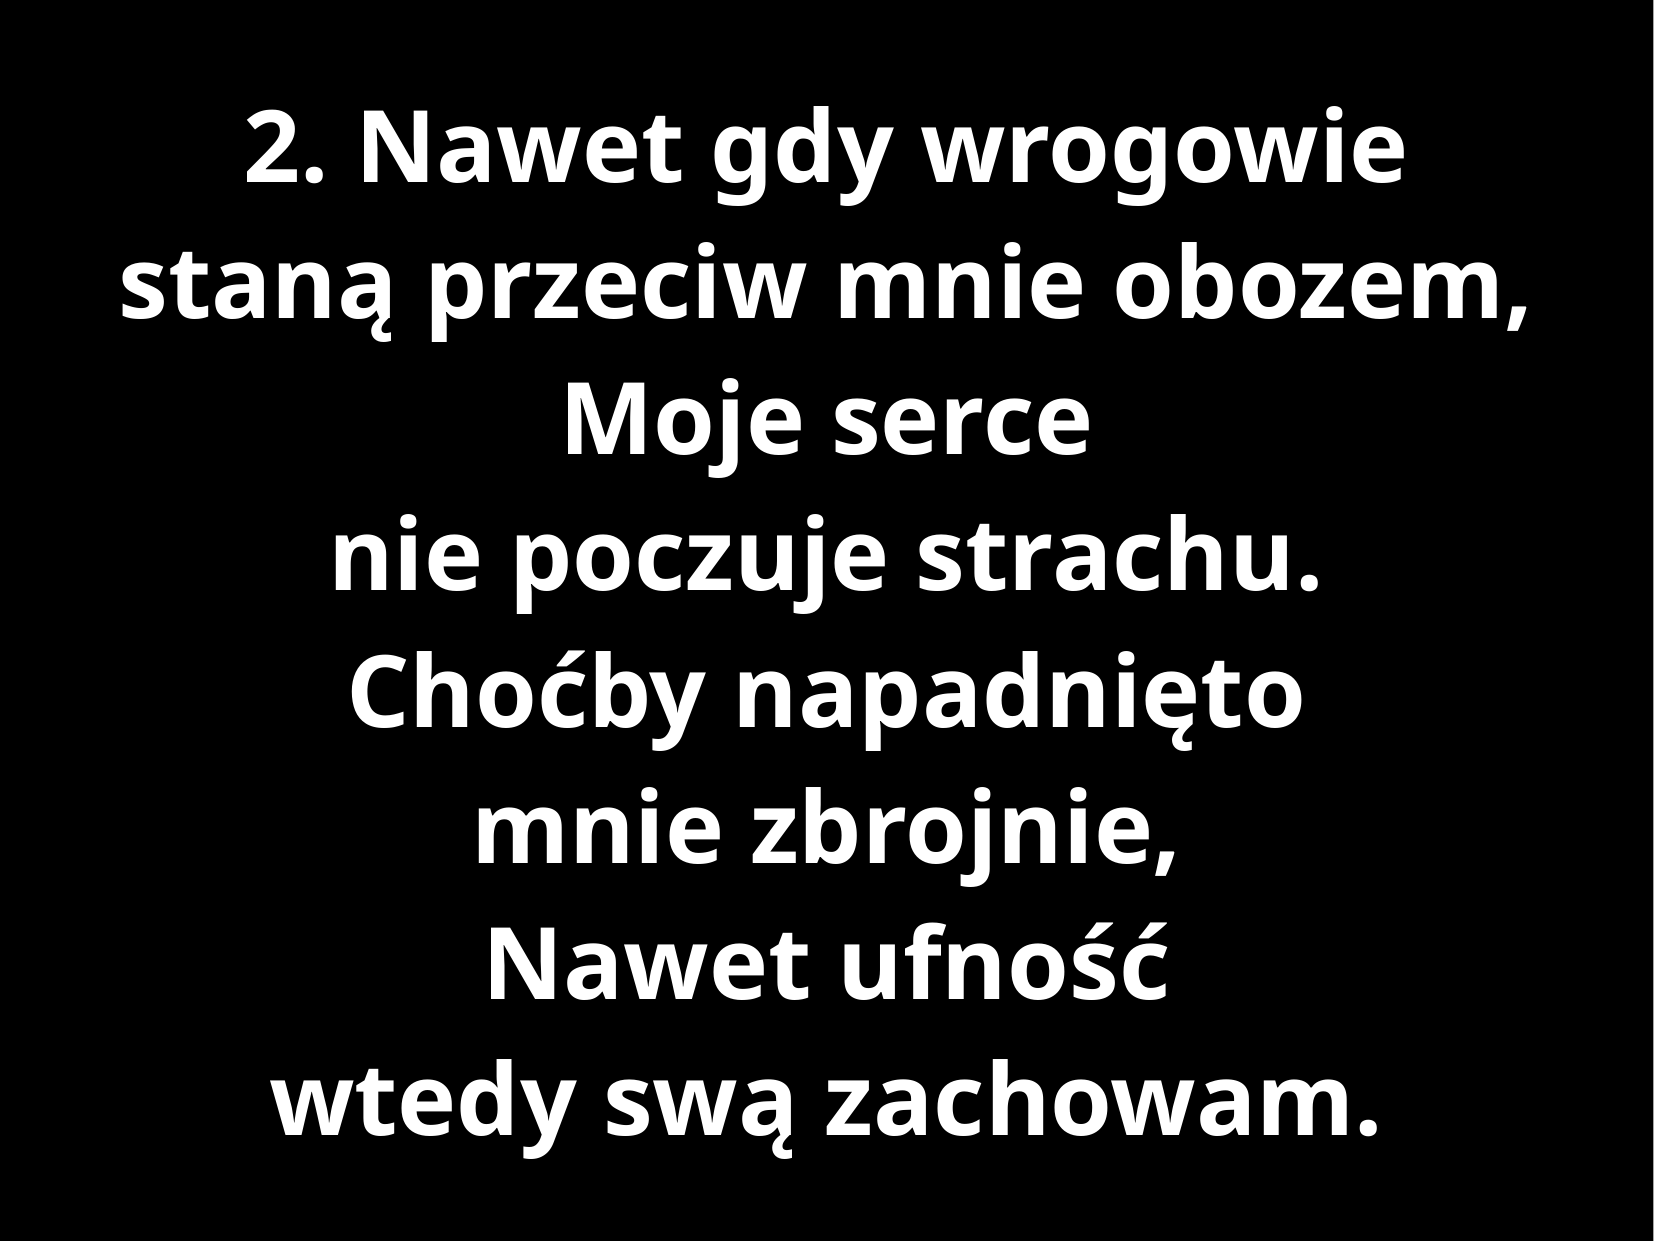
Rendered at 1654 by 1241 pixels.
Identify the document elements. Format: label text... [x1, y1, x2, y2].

title 2. Nawet gdy wrogowie staną przeciw mnie obozem, Moje serce nie poczuje strachu. Choćby napadnięto mnie zbrojnie, Nawet ufność wtedy swą zachowam. [0, 0, 1654, 1241]
